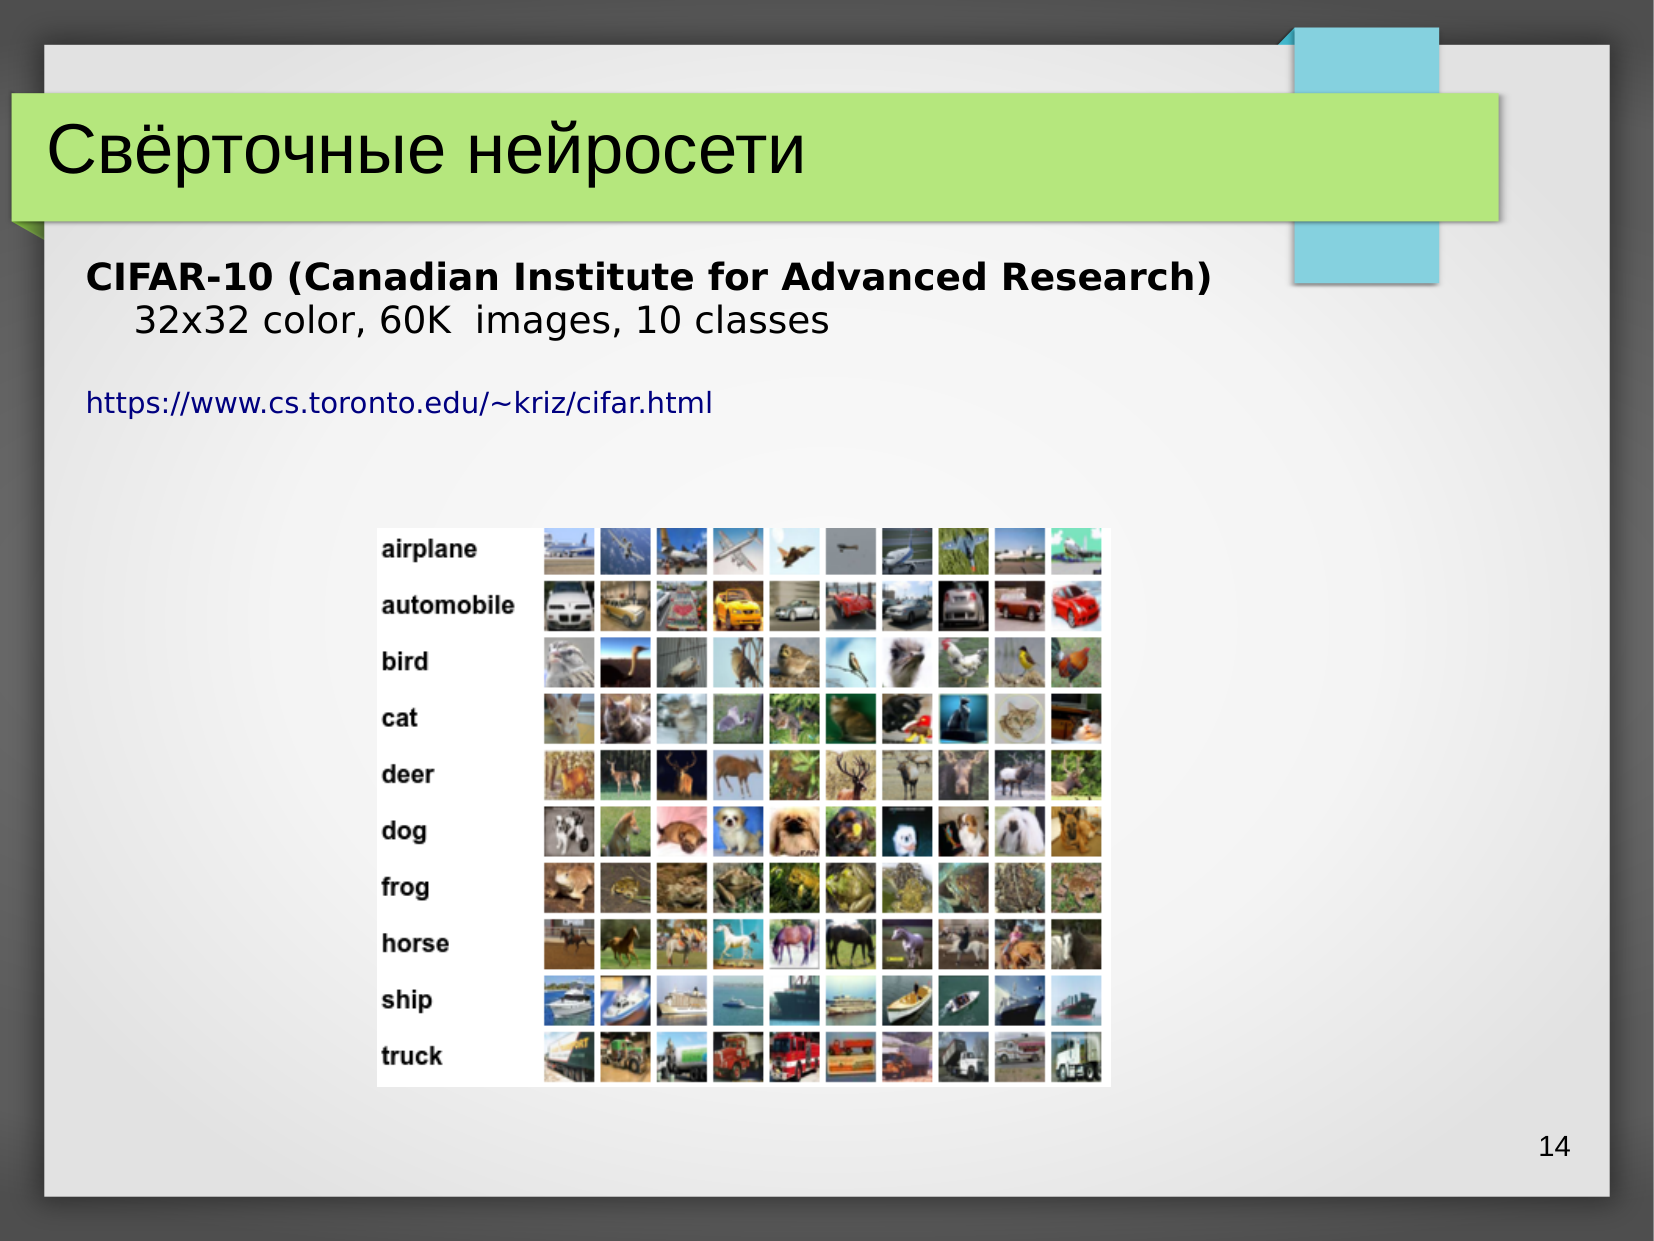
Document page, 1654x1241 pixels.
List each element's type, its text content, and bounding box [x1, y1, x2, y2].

text_box CIFAR-10 (Canadian Institute for Advanced Research) 32x32 color, 60K images, 10 classes https://www.cs.toronto.edu/~kriz/cifar.html [70, 248, 1560, 485]
picture [0, 0, 1654, 1241]
title Свёрточные нейросети [46, 109, 1499, 190]
